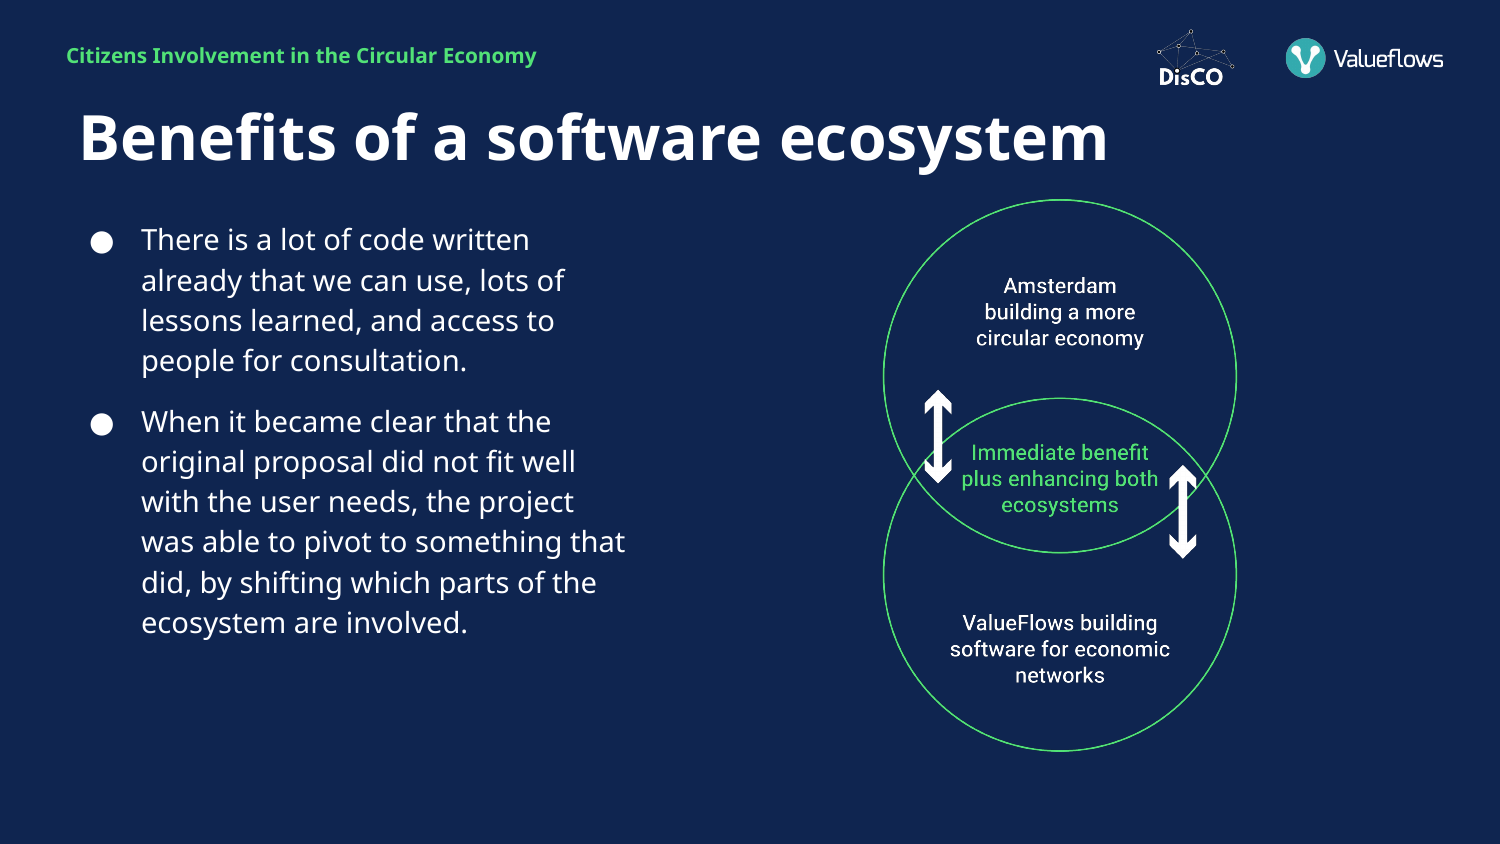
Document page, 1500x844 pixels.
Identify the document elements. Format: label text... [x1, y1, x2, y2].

picture [1280, 32, 1449, 83]
title Benefits of a software ecosystem [63, 75, 1437, 188]
picture [1156, 29, 1235, 75]
picture [877, 179, 1244, 769]
list There is a lot of code written already that we can use, lots of lessons learned, and access to people for consultation. When it became clear that the original proposal did not fit well with the user needs, the project was able to pivot to something that did, by shifting which parts of the ecosystem are involved. [51, 201, 650, 762]
